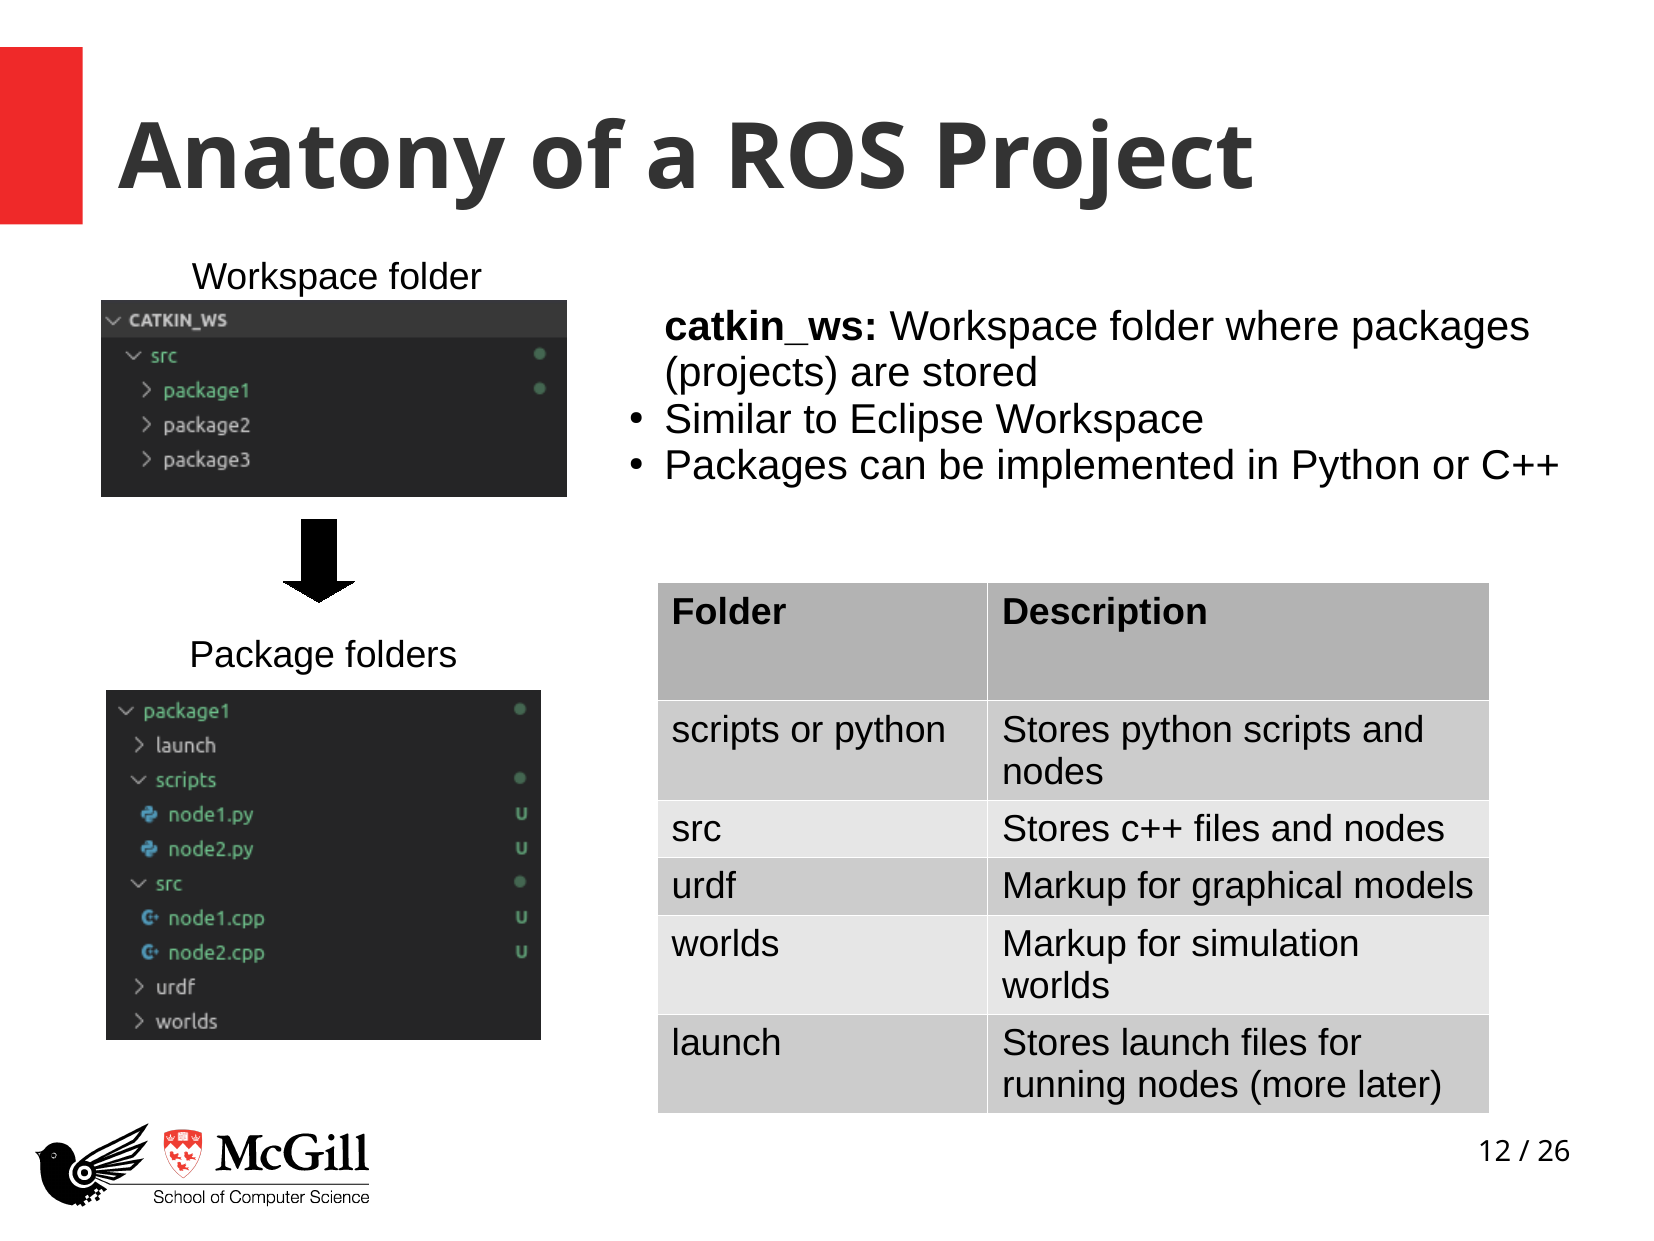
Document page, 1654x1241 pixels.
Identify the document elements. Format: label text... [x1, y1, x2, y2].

table_cell Markup for graphical models [988, 858, 1489, 915]
picture [35, 1110, 369, 1216]
table_cell Markup for simulation worlds [988, 916, 1489, 1014]
table_cell Stores c++ files and nodes [988, 801, 1489, 857]
table_cell src [658, 801, 987, 857]
table_cell launch [658, 1015, 987, 1113]
table_cell Stores python scripts and nodes [988, 701, 1489, 800]
table_header Description [988, 583, 1489, 700]
table_cell worlds [658, 916, 987, 1014]
table_cell urdf [658, 858, 987, 915]
title Anatony of a ROS Project [118, 49, 1571, 257]
text_box Package folders [174, 625, 473, 683]
text_box [283, 519, 355, 603]
text_box Workspace folder [177, 248, 517, 305]
picture [106, 690, 541, 1040]
table_header Folder [658, 583, 987, 700]
table_cell Stores launch files for running nodes (more later) [988, 1015, 1489, 1113]
picture [101, 300, 567, 497]
table_cell scripts or python [658, 701, 987, 800]
text_box catkin_ws: Workspace folder where packages (projects) are stored Similar to Eclipse Workspace Packages can be implemented in Python or C++ [614, 295, 1576, 497]
